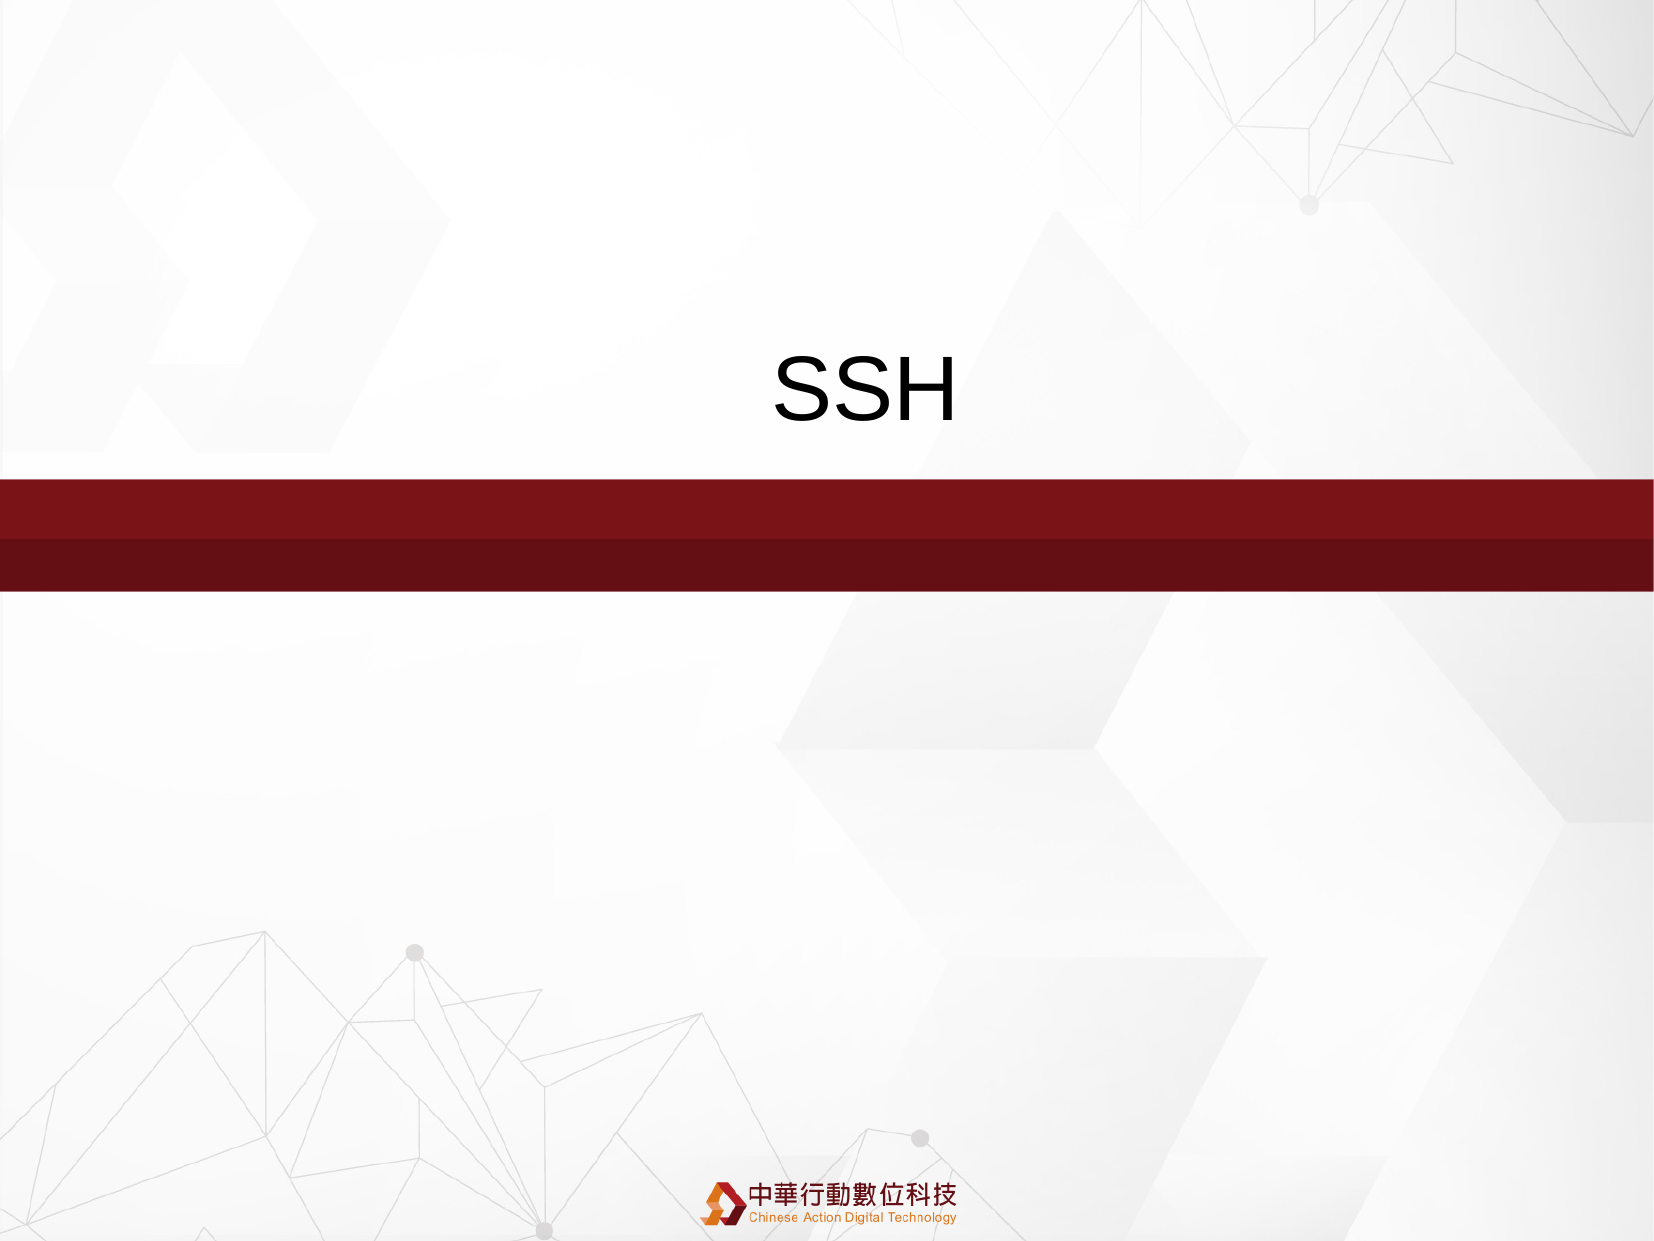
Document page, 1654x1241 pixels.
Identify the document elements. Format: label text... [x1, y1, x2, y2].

picture [0, 0, 1654, 1241]
title SSH [105, 285, 1594, 493]
